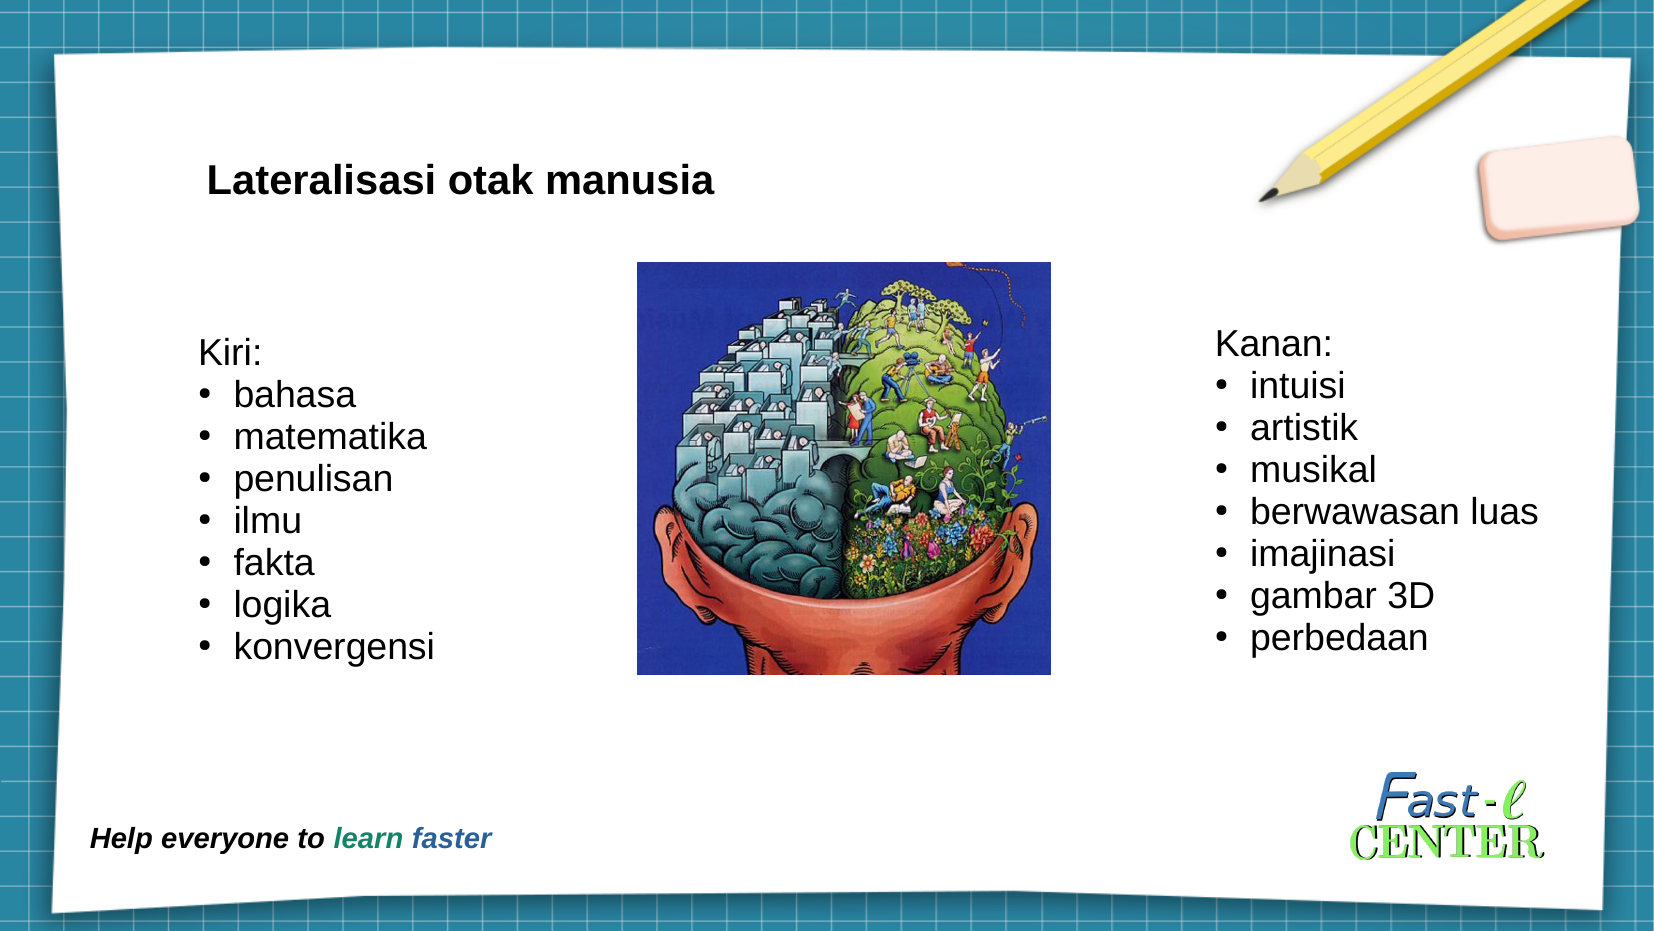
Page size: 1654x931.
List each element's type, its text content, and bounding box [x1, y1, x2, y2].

text_box Kiri: bahasa matematika penulisan ilmu fakta logika konvergensi [183, 324, 451, 676]
text_box Kanan: intuisi artistik musikal berwawasan luas imajinasi gambar 3D perbedaan [1200, 315, 1554, 666]
text_box Lateralisasi otak manusia [191, 149, 788, 214]
text_box Help everyone to learn faster [75, 814, 507, 863]
picture [0, 0, 1654, 931]
